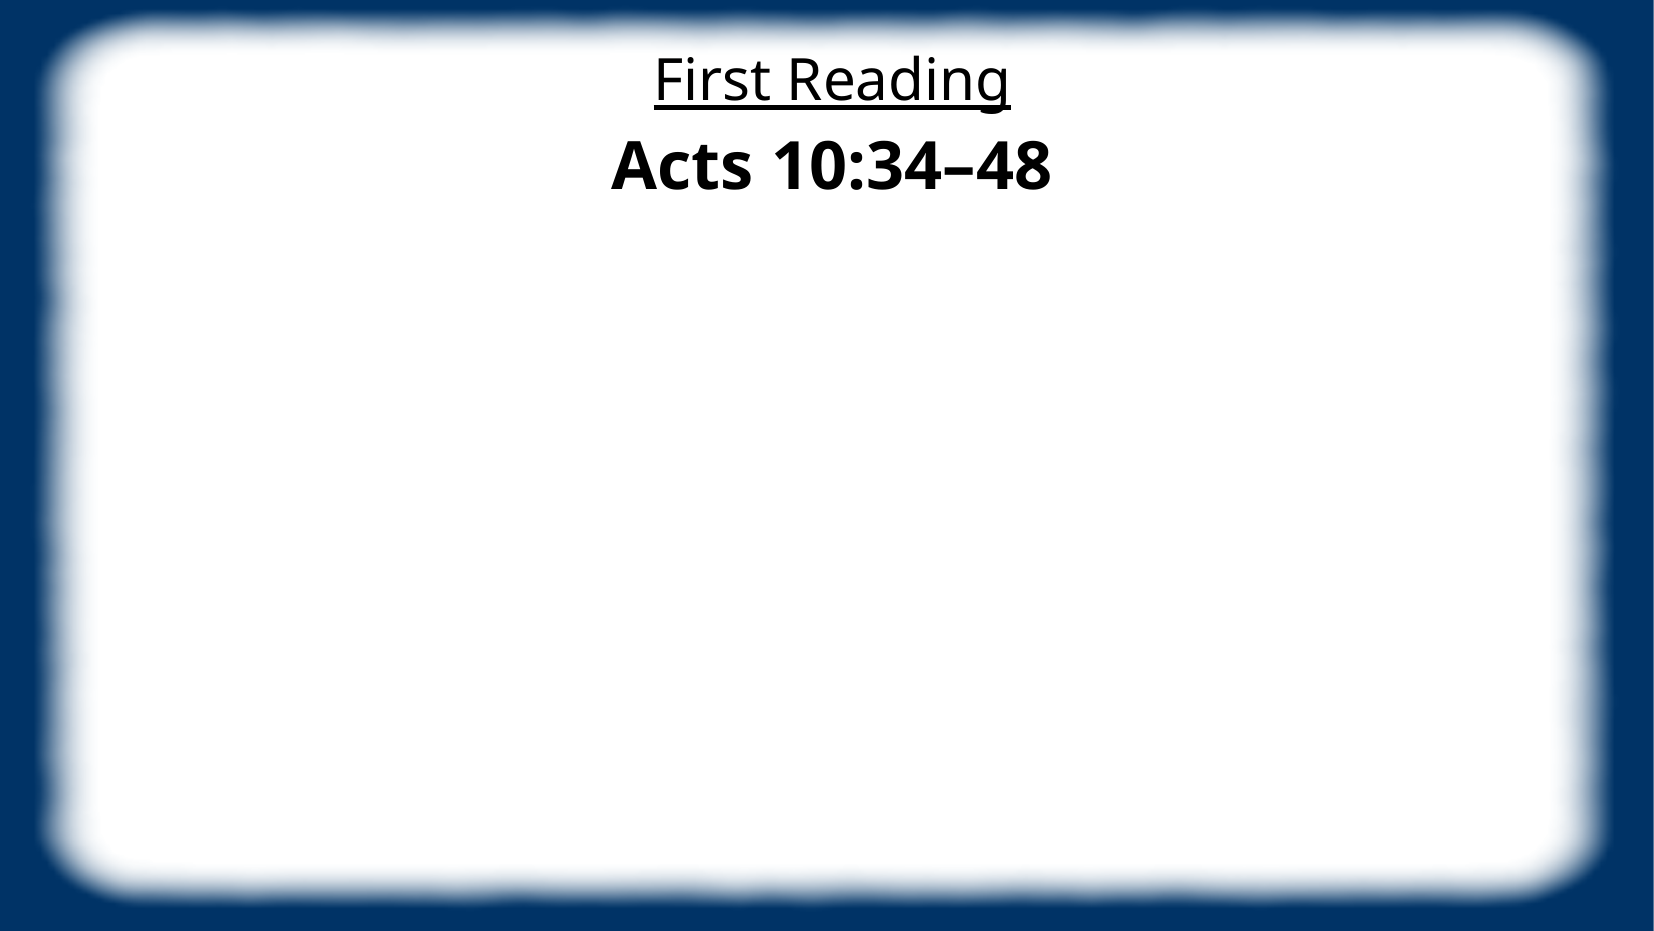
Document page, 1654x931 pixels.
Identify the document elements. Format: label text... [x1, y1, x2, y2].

picture [0, 0, 1654, 931]
text_box First Reading Acts 10:34–48 [90, 31, 1576, 213]
